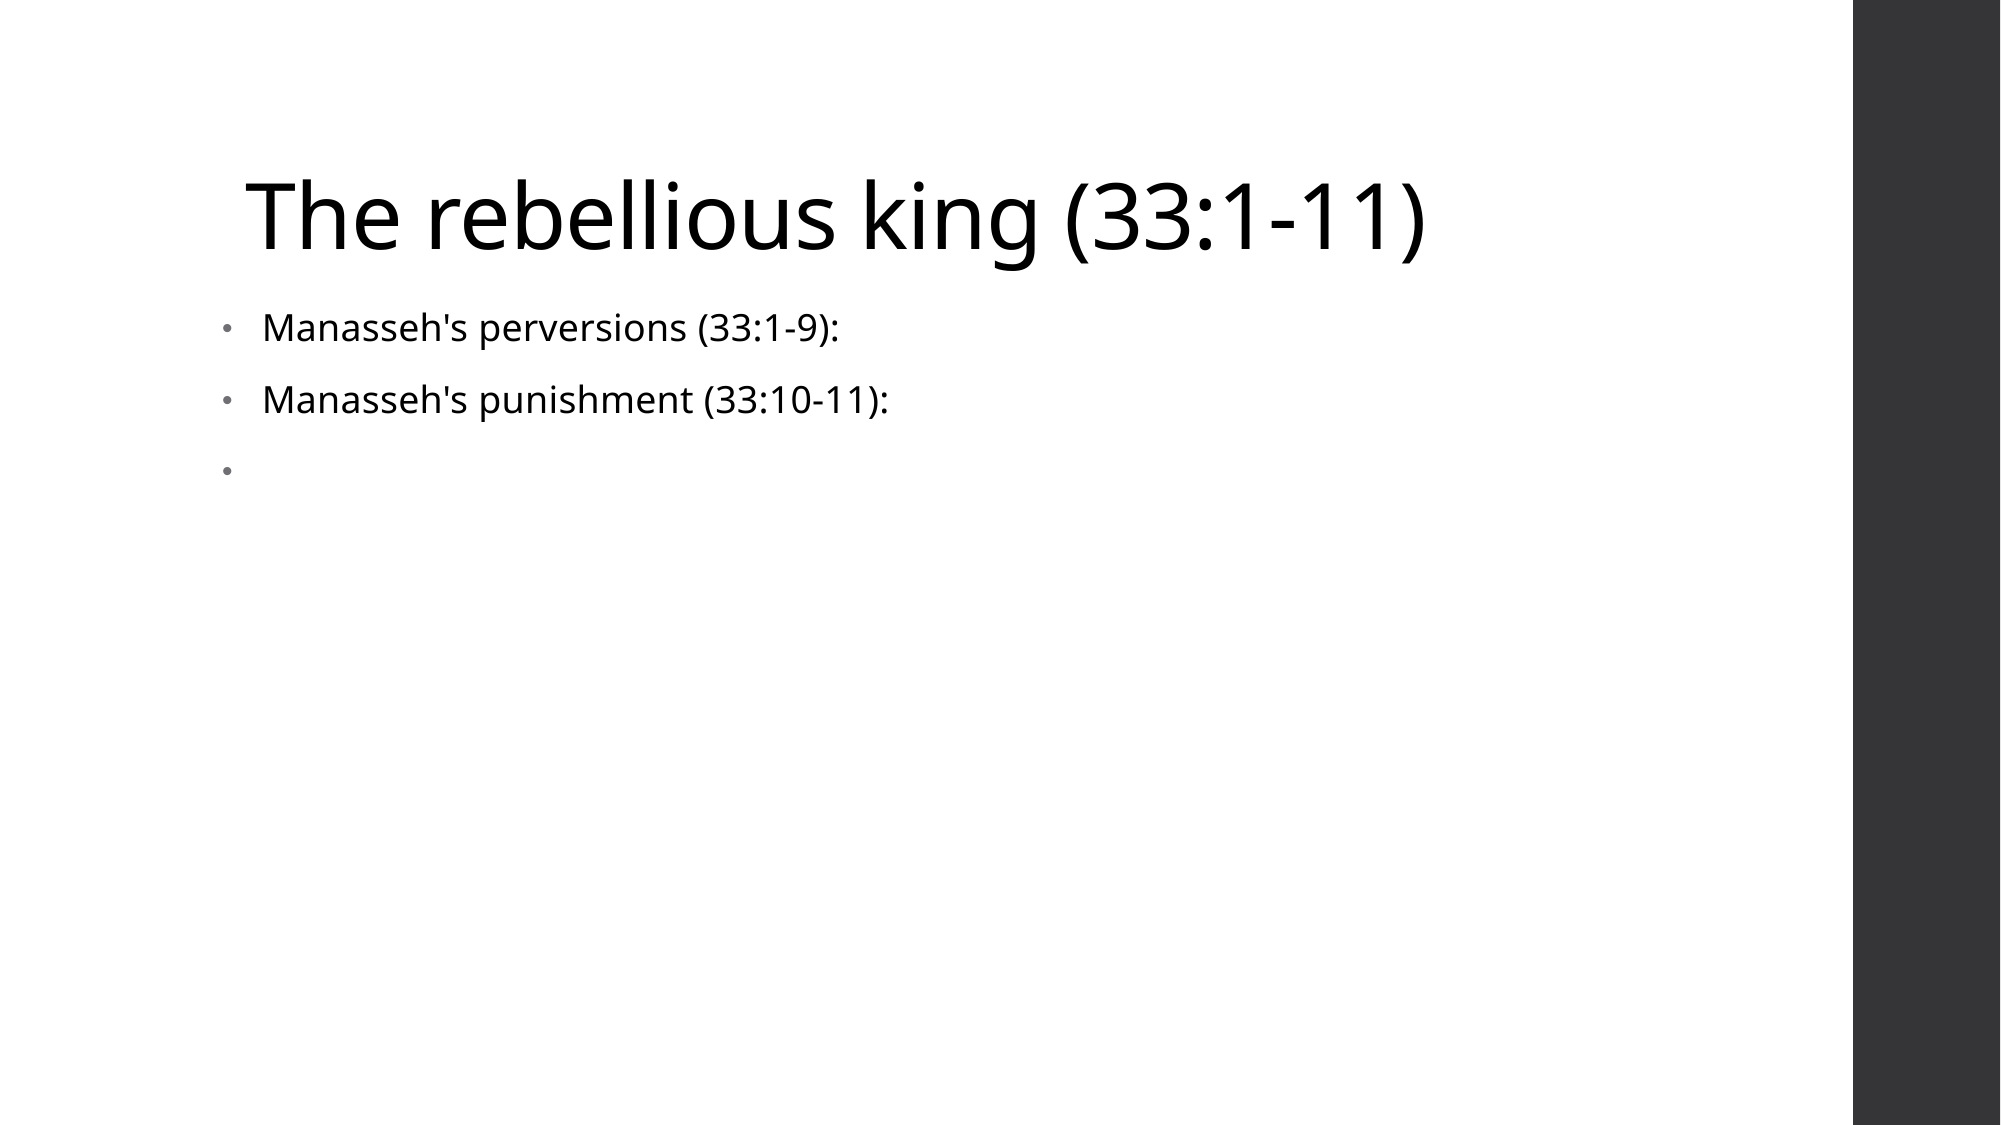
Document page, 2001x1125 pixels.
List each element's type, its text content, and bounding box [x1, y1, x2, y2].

list Manasseh's perversions (33:1-9): Manasseh's punishment (33:10-11): [206, 299, 1617, 1014]
title The rebellious king (33:1-11) [206, 60, 1797, 278]
